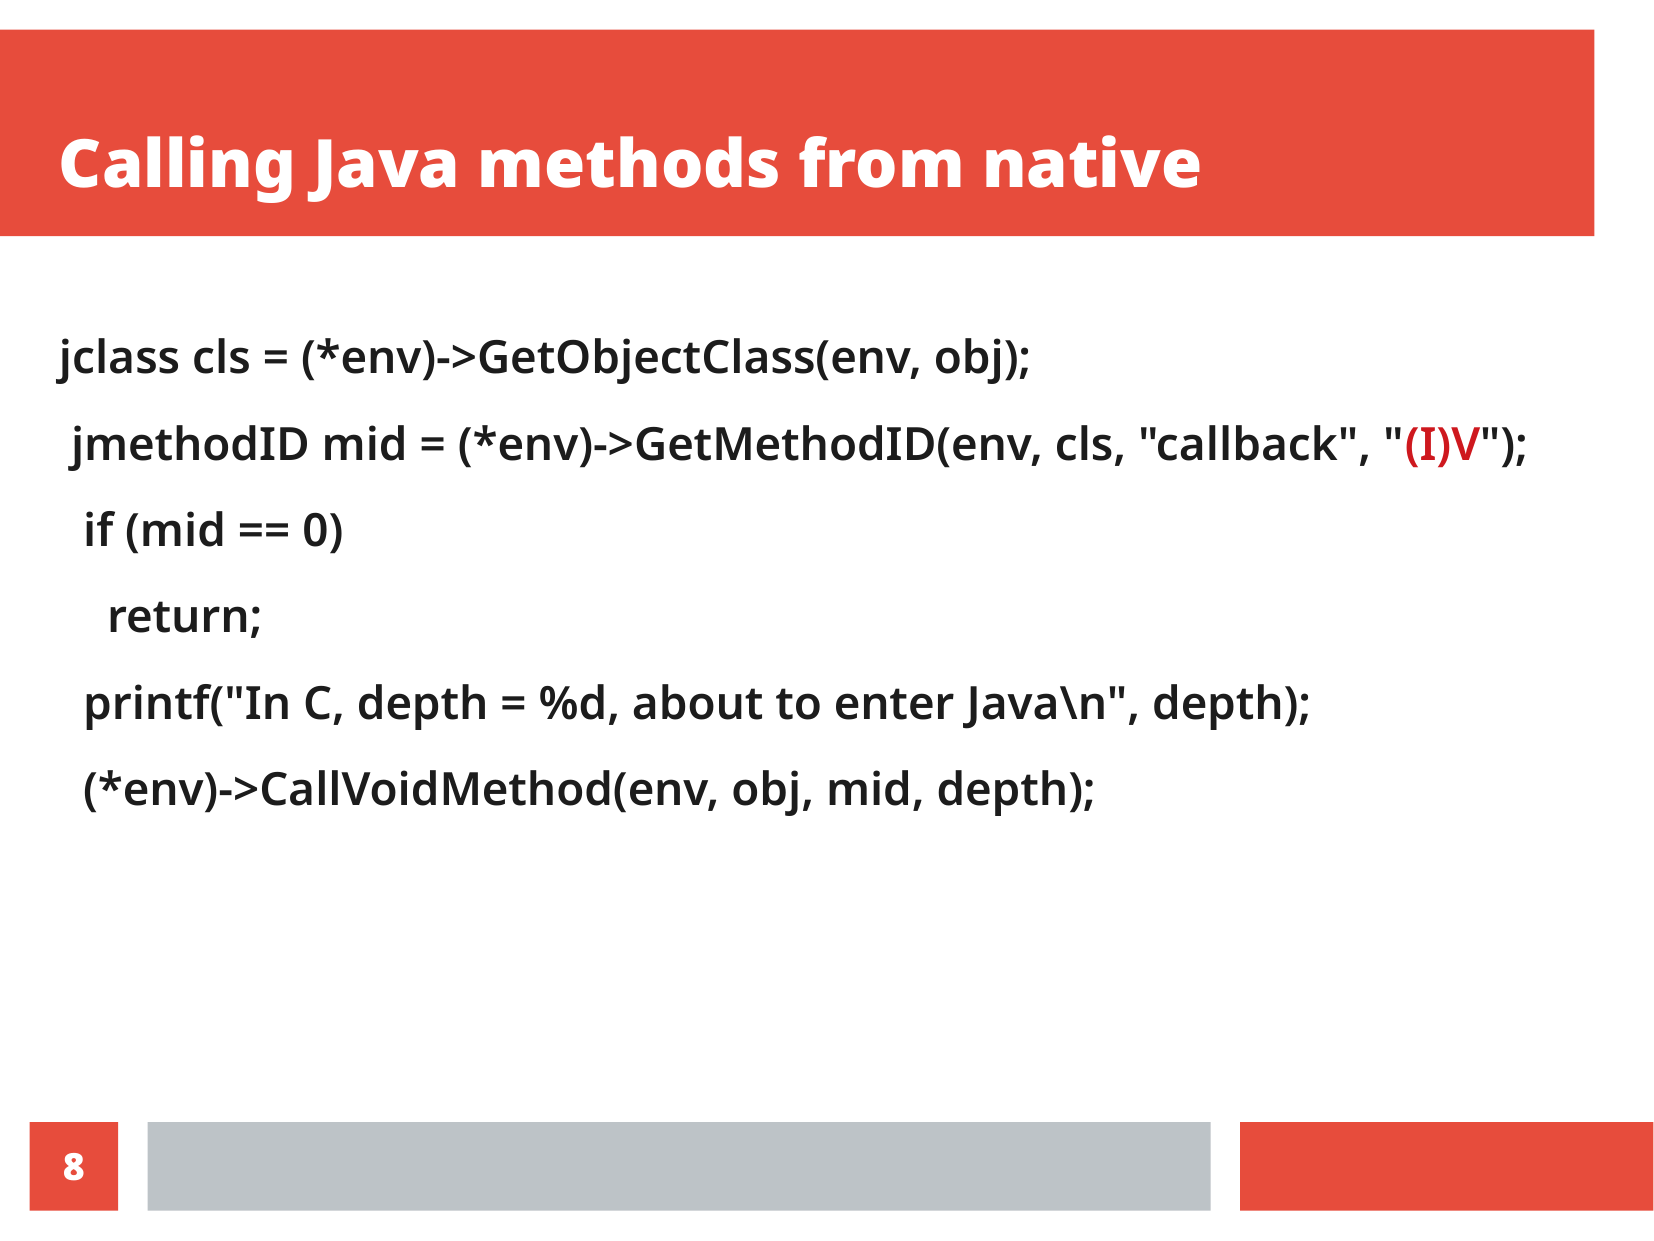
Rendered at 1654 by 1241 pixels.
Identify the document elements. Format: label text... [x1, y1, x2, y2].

list jclass cls = (*env)->GetObjectClass(env, obj); jmethodID mid = (*env)->GetMethodID(env, cls, "callback", "(I)V"); if (mid == 0) return; printf("In C, depth = %d, about to enter Java\n", depth); (*env)->CallVoidMethod(env, obj, mid, depth); [59, 324, 1565, 1093]
title Calling Java methods from native [59, 59, 1595, 207]
